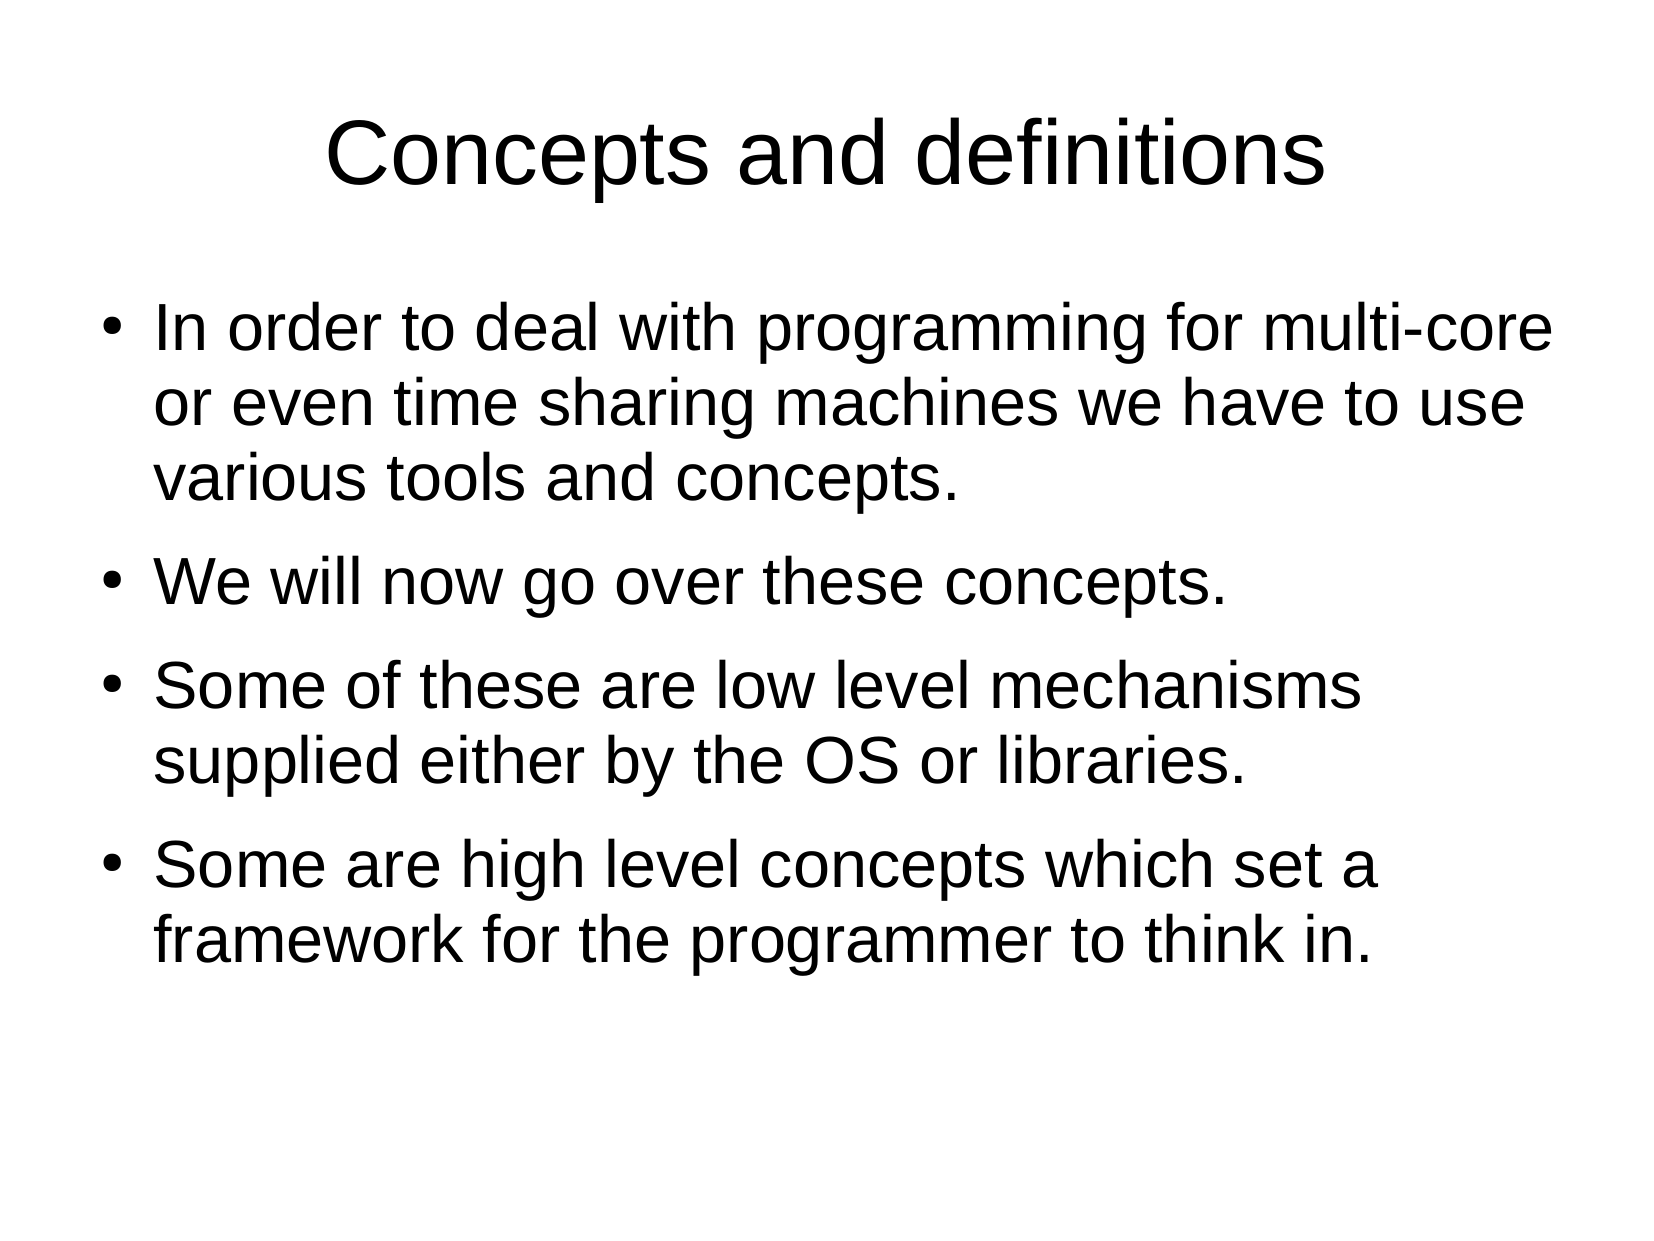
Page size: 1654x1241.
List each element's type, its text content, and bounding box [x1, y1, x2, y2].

title Concepts and definitions [82, 49, 1571, 257]
list In order to deal with programming for multi-core or even time sharing machines we have to use various tools and concepts. We will now go over these concepts. Some of these are low level mechanisms supplied either by the OS or libraries. Some are high level concepts which set a framework for the programmer to think in. [82, 290, 1571, 1109]
